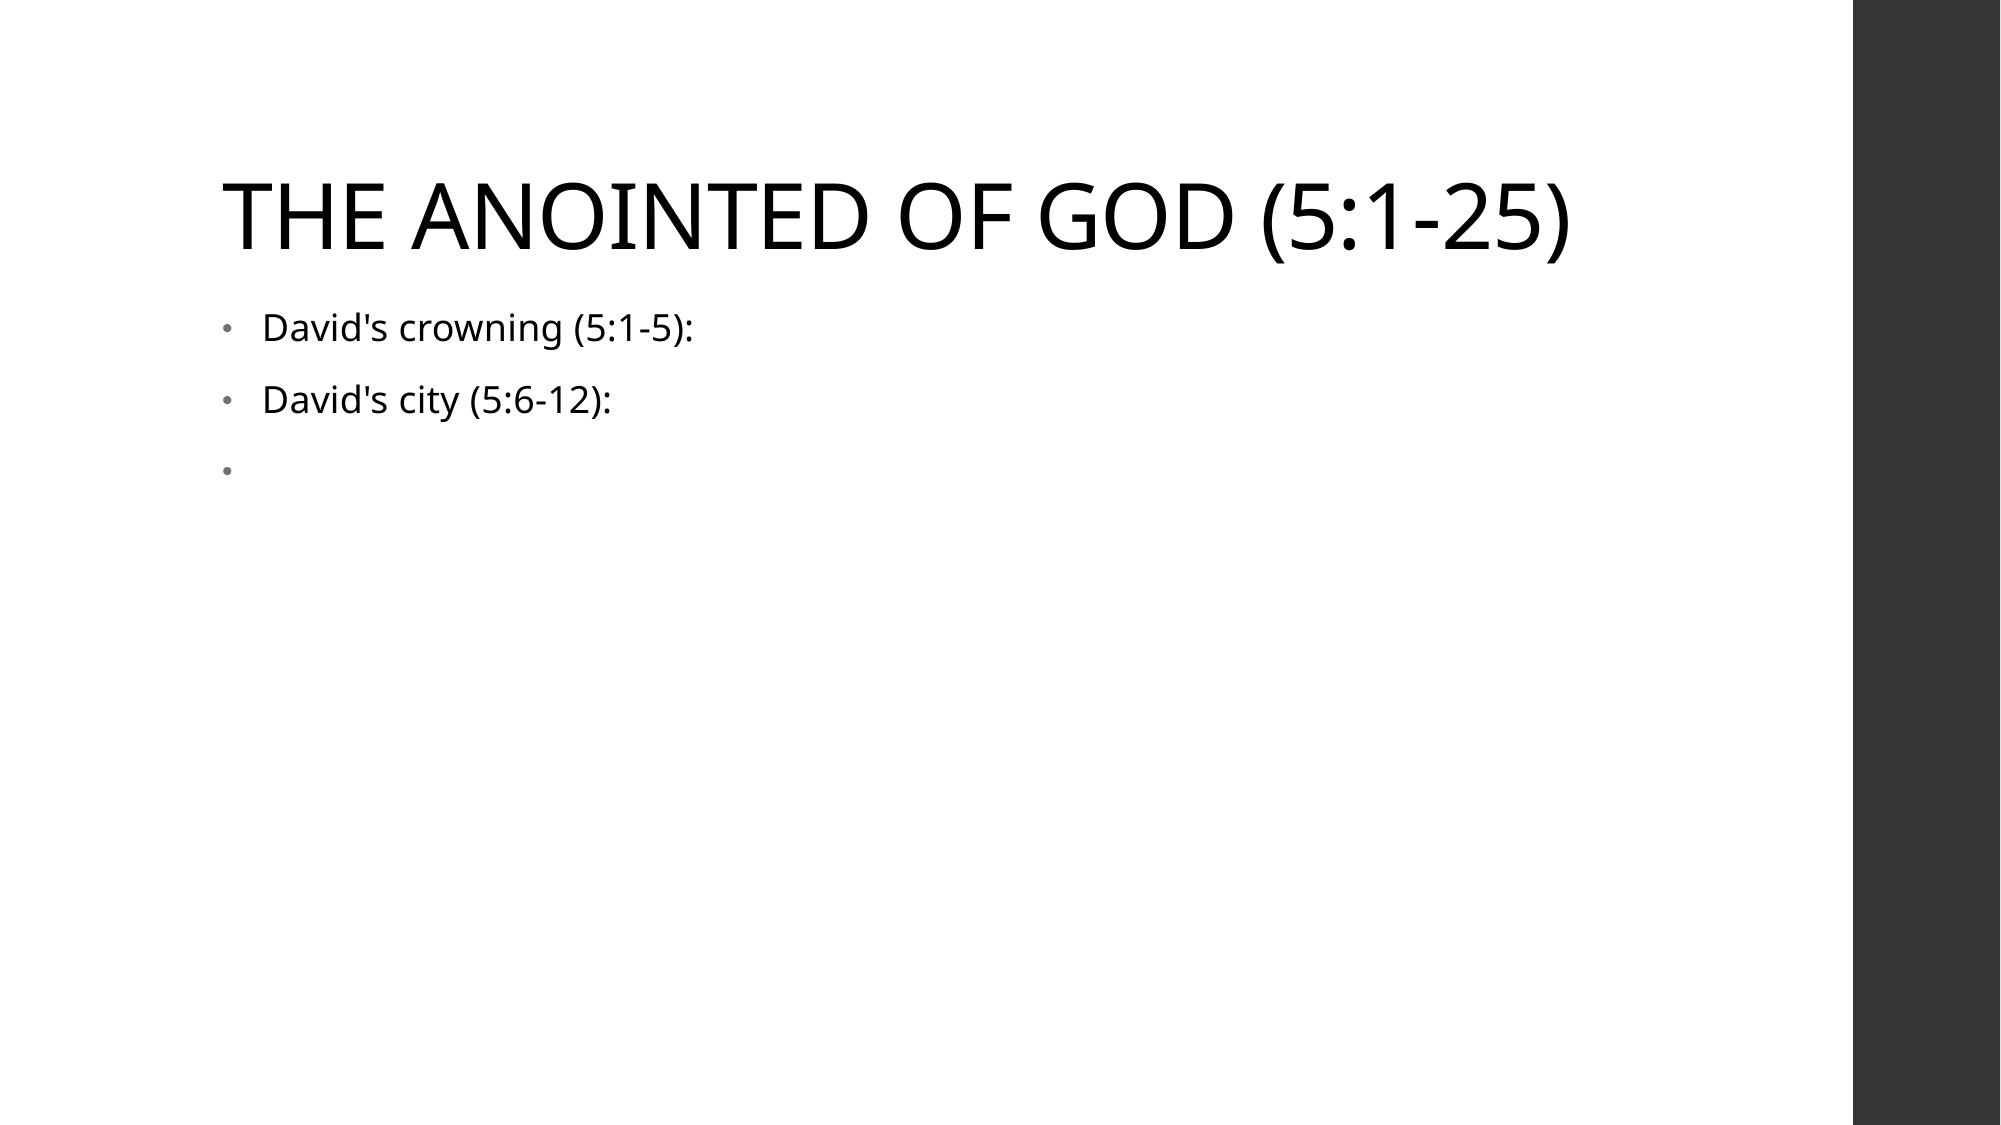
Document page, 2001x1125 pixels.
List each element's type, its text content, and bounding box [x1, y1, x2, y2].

title THE ANOINTED OF GOD (5:1-25) [206, 60, 1797, 278]
list David's crowning (5:1-5): David's city (5:6-12): [206, 299, 1617, 1014]
